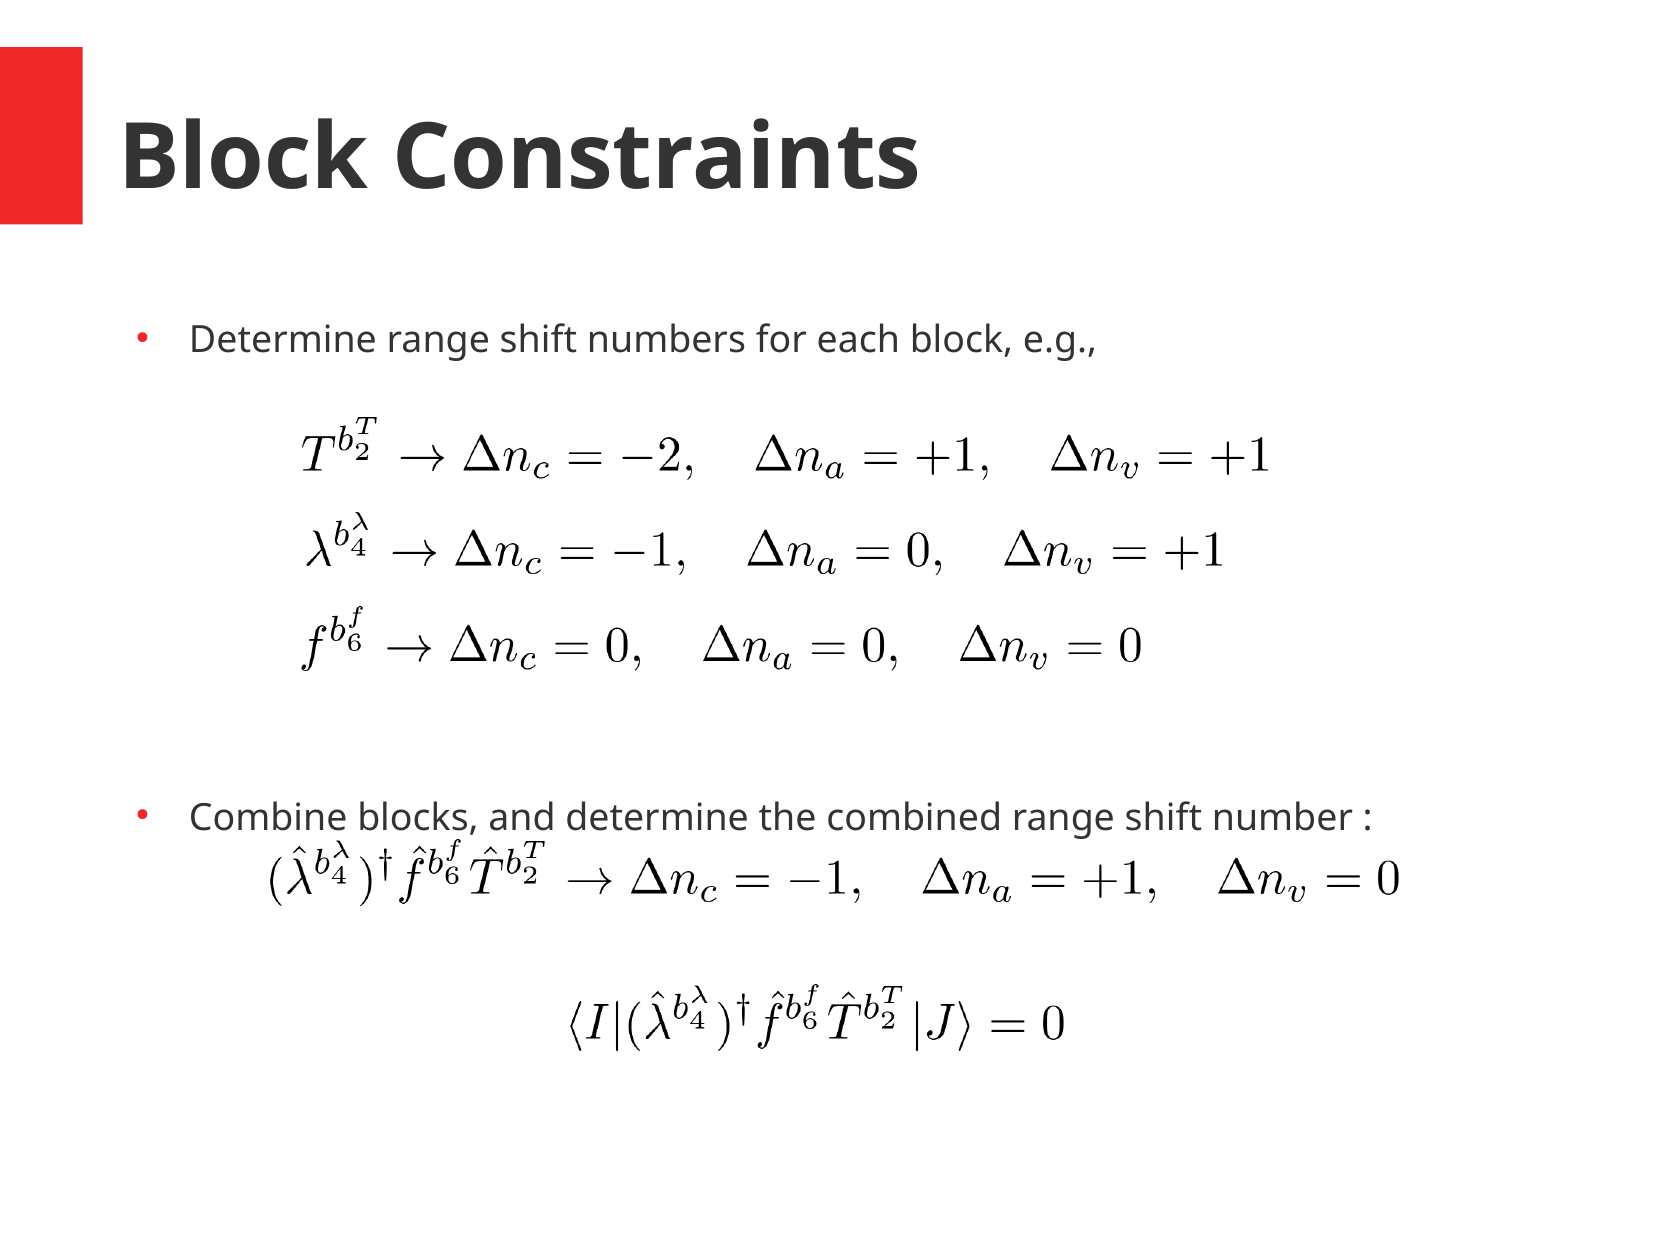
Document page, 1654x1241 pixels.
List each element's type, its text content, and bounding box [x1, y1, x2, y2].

picture [301, 606, 1141, 671]
picture [270, 839, 1399, 907]
list Determine range shift numbers for each block, e.g., Combine blocks, and determine the combined range shift number : [118, 312, 1536, 559]
picture [306, 512, 1222, 575]
title Block Constraints [118, 49, 1571, 257]
picture [570, 984, 1064, 1051]
picture [301, 417, 1268, 480]
